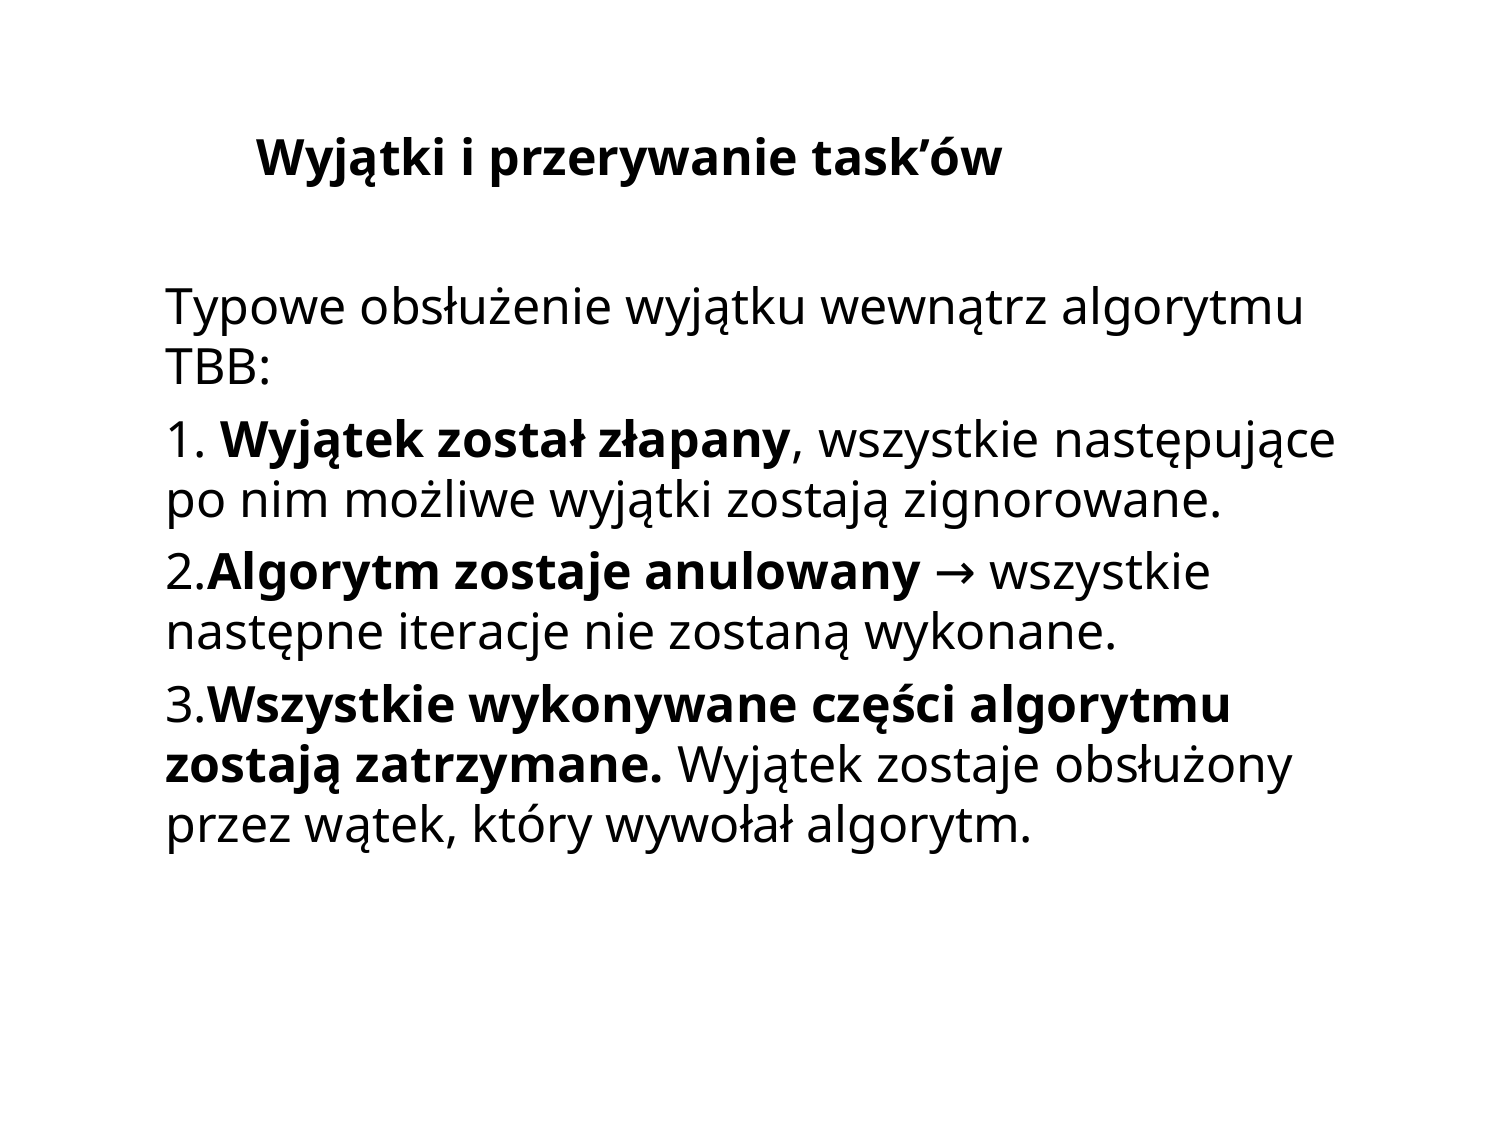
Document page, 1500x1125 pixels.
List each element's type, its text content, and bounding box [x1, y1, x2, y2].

title Wyjątki i przerywanie task’ów [242, 78, 1425, 233]
list Typowe obsłużenie wyjątku wewnątrz algorytmu TBB: 1. Wyjątek został złapany, wszystkie następujące po nim możliwe wyjątki zostają zignorowane. 2.Algorytm zostaje anulowany → wszystkie następne iteracje nie zostaną wykonane. 3.Wszystkie wykonywane części algorytmu zostają zatrzymane. Wyjątek zostaje obsłużony przez wątek, który wywołał algorytm. [94, 267, 1425, 1005]
